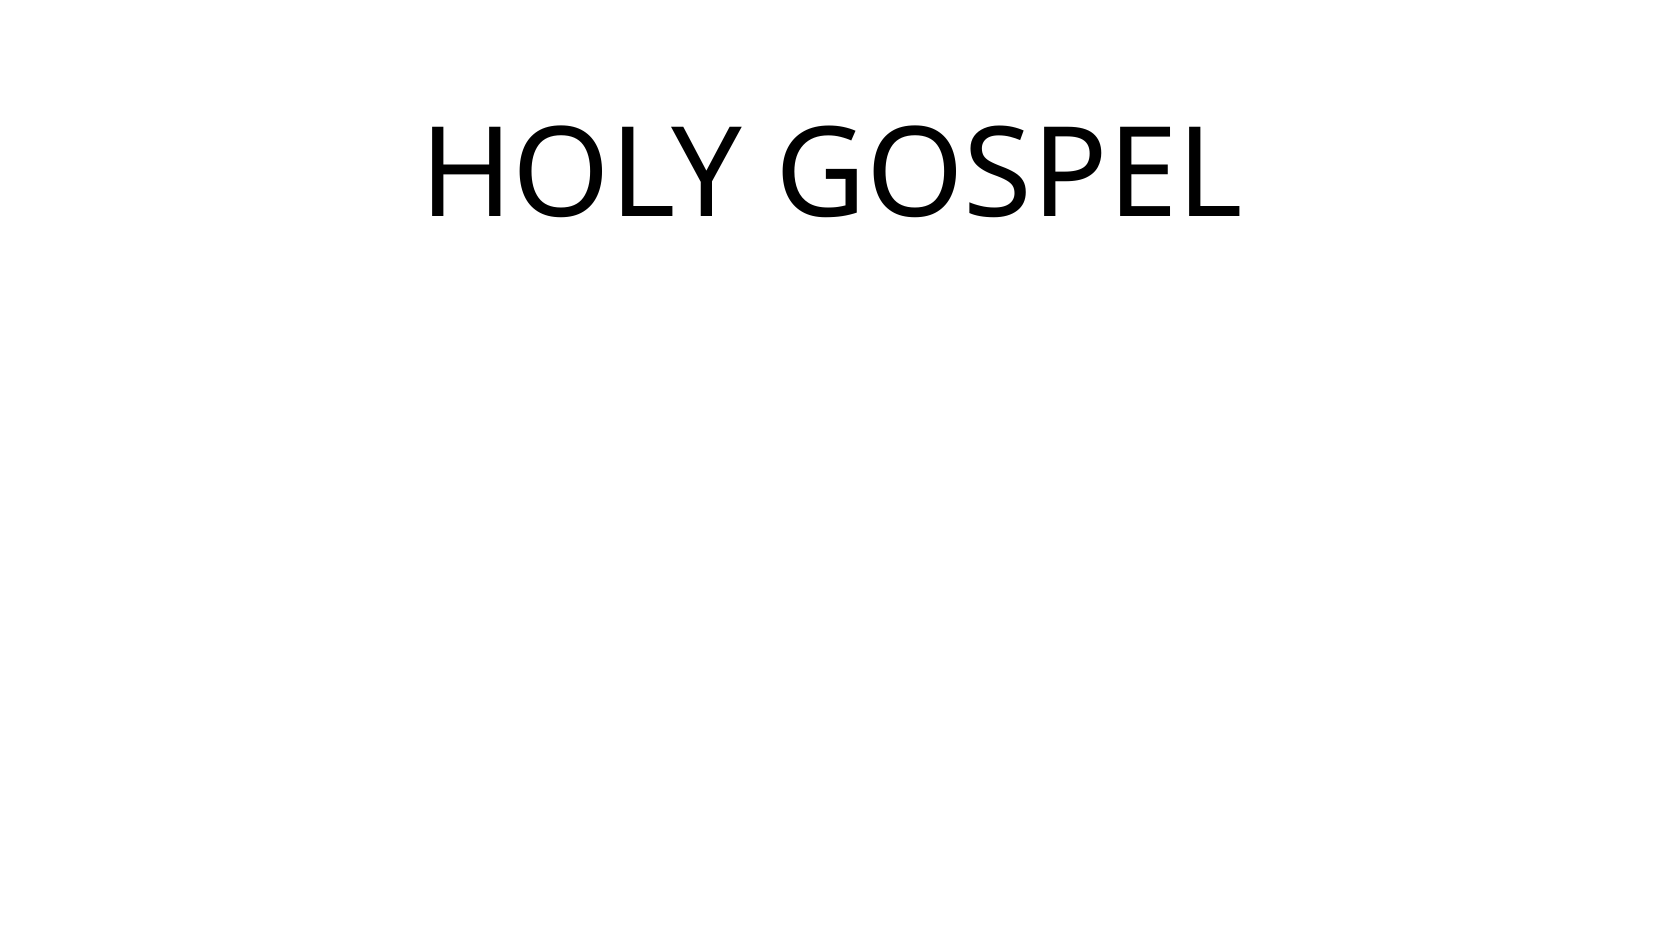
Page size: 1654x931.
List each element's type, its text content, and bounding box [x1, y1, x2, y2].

text_box HOLY GOSPEL [111, 75, 1552, 257]
